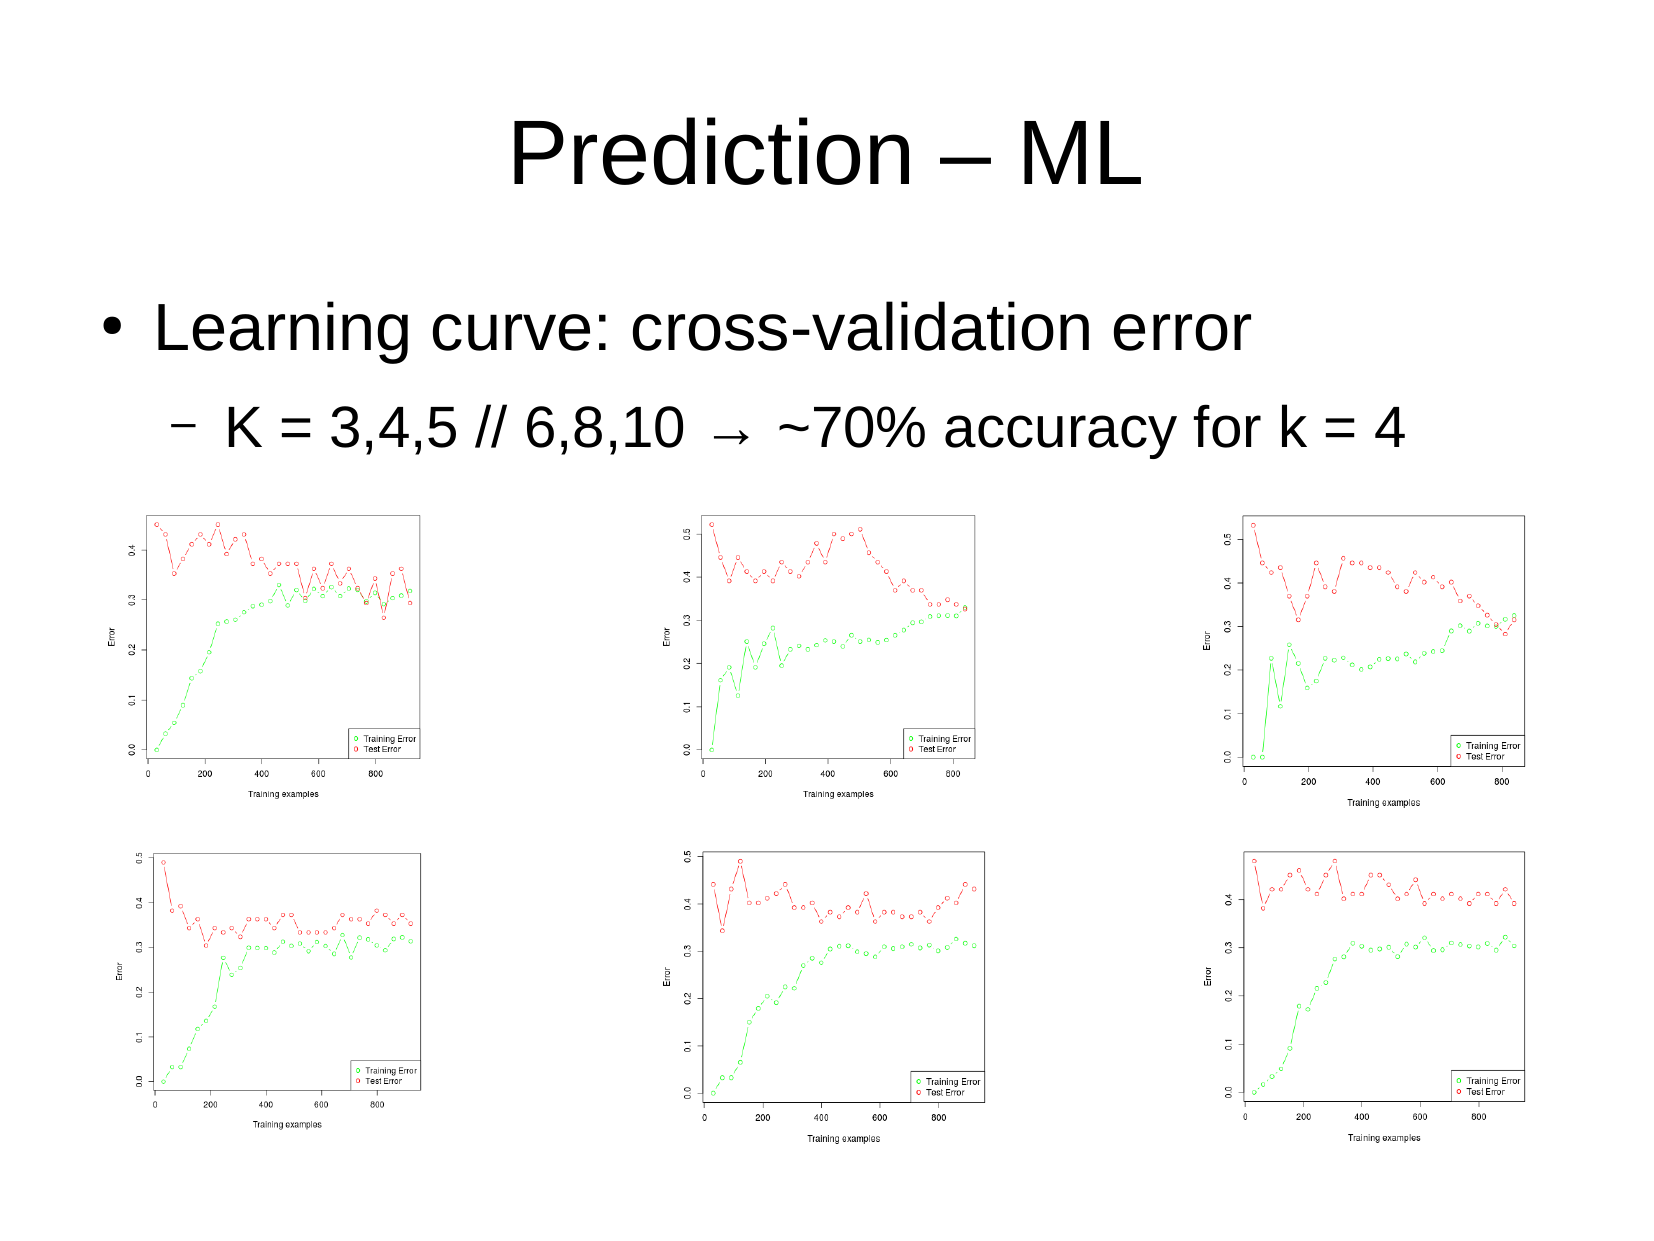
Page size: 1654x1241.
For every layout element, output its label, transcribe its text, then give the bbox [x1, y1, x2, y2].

picture [1200, 473, 1546, 1154]
title Prediction – ML [82, 49, 1571, 257]
picture [105, 474, 441, 811]
list Learning curve: cross-validation error K = 3,4,5 // 6,8,10 → ~70% accuracy for k = 4 [82, 290, 1571, 1010]
picture [113, 813, 441, 1141]
picture [660, 474, 1006, 1156]
